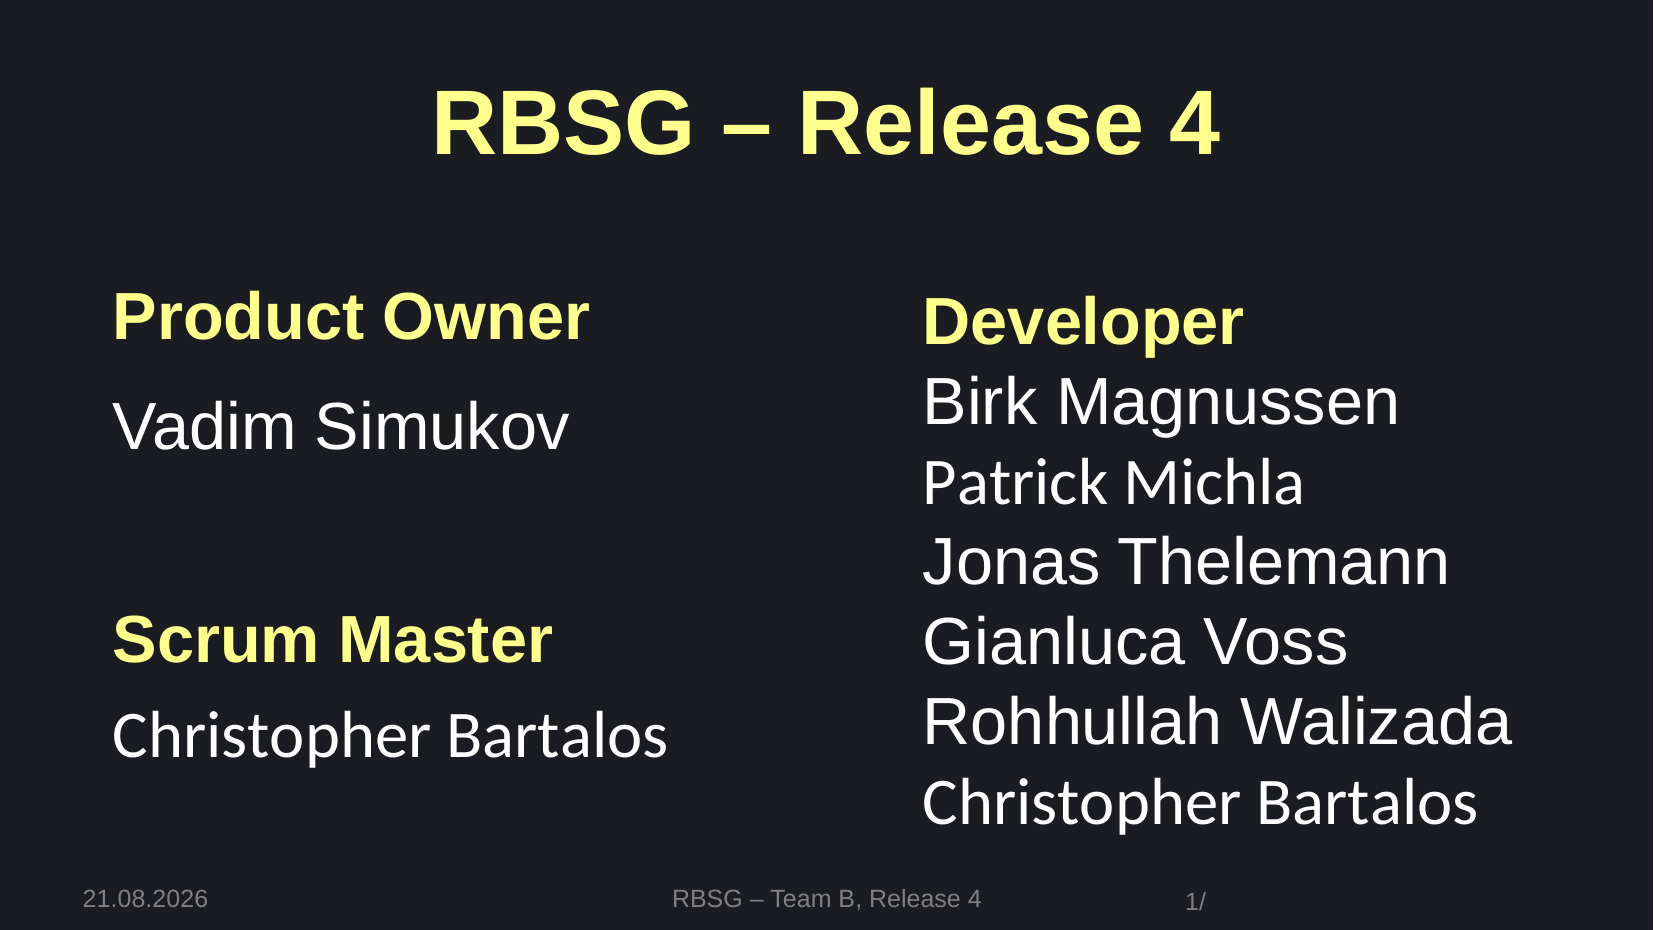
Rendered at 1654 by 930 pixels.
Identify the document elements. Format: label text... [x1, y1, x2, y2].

text_box Developer Birk Magnussen Patrick Michla Jonas Thelemann Gianluca Voss Rohhullah Walizada Christopher Bartalos [922, 278, 1531, 826]
text_box RBSG – Team B, Release 4 [565, 882, 1090, 912]
title RBSG – Release 4 [82, 61, 1571, 173]
text_box 03.09.2019 [82, 882, 468, 912]
text_box / [1185, 885, 1571, 912]
text_box Scrum Master Christopher Bartalos [112, 595, 781, 809]
subtitle Product Owner Vadim Simukov [112, 273, 781, 522]
